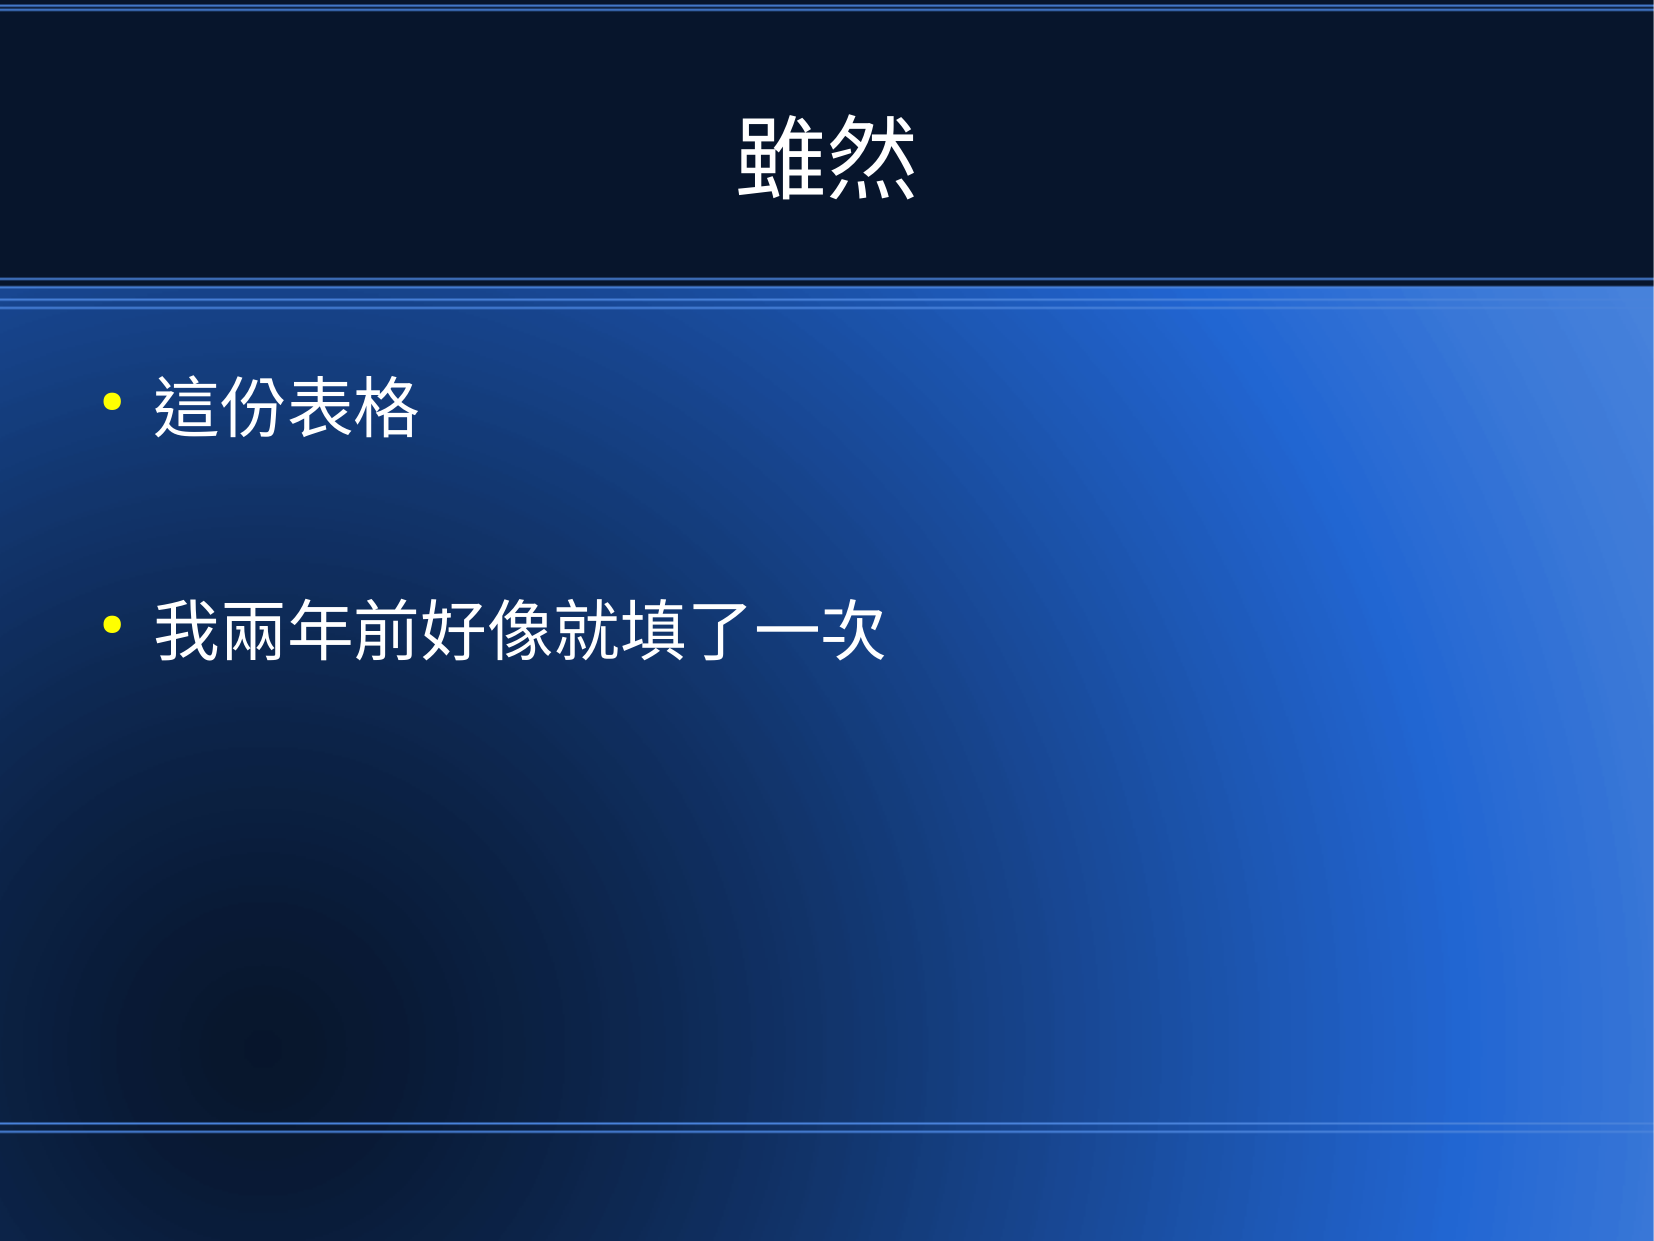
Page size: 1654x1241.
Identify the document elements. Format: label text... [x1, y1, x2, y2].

title 雖然 [82, 49, 1571, 257]
list 這份表格 我兩年前好像就填了一次 [82, 355, 1571, 1075]
picture [0, 0, 1654, 1241]
